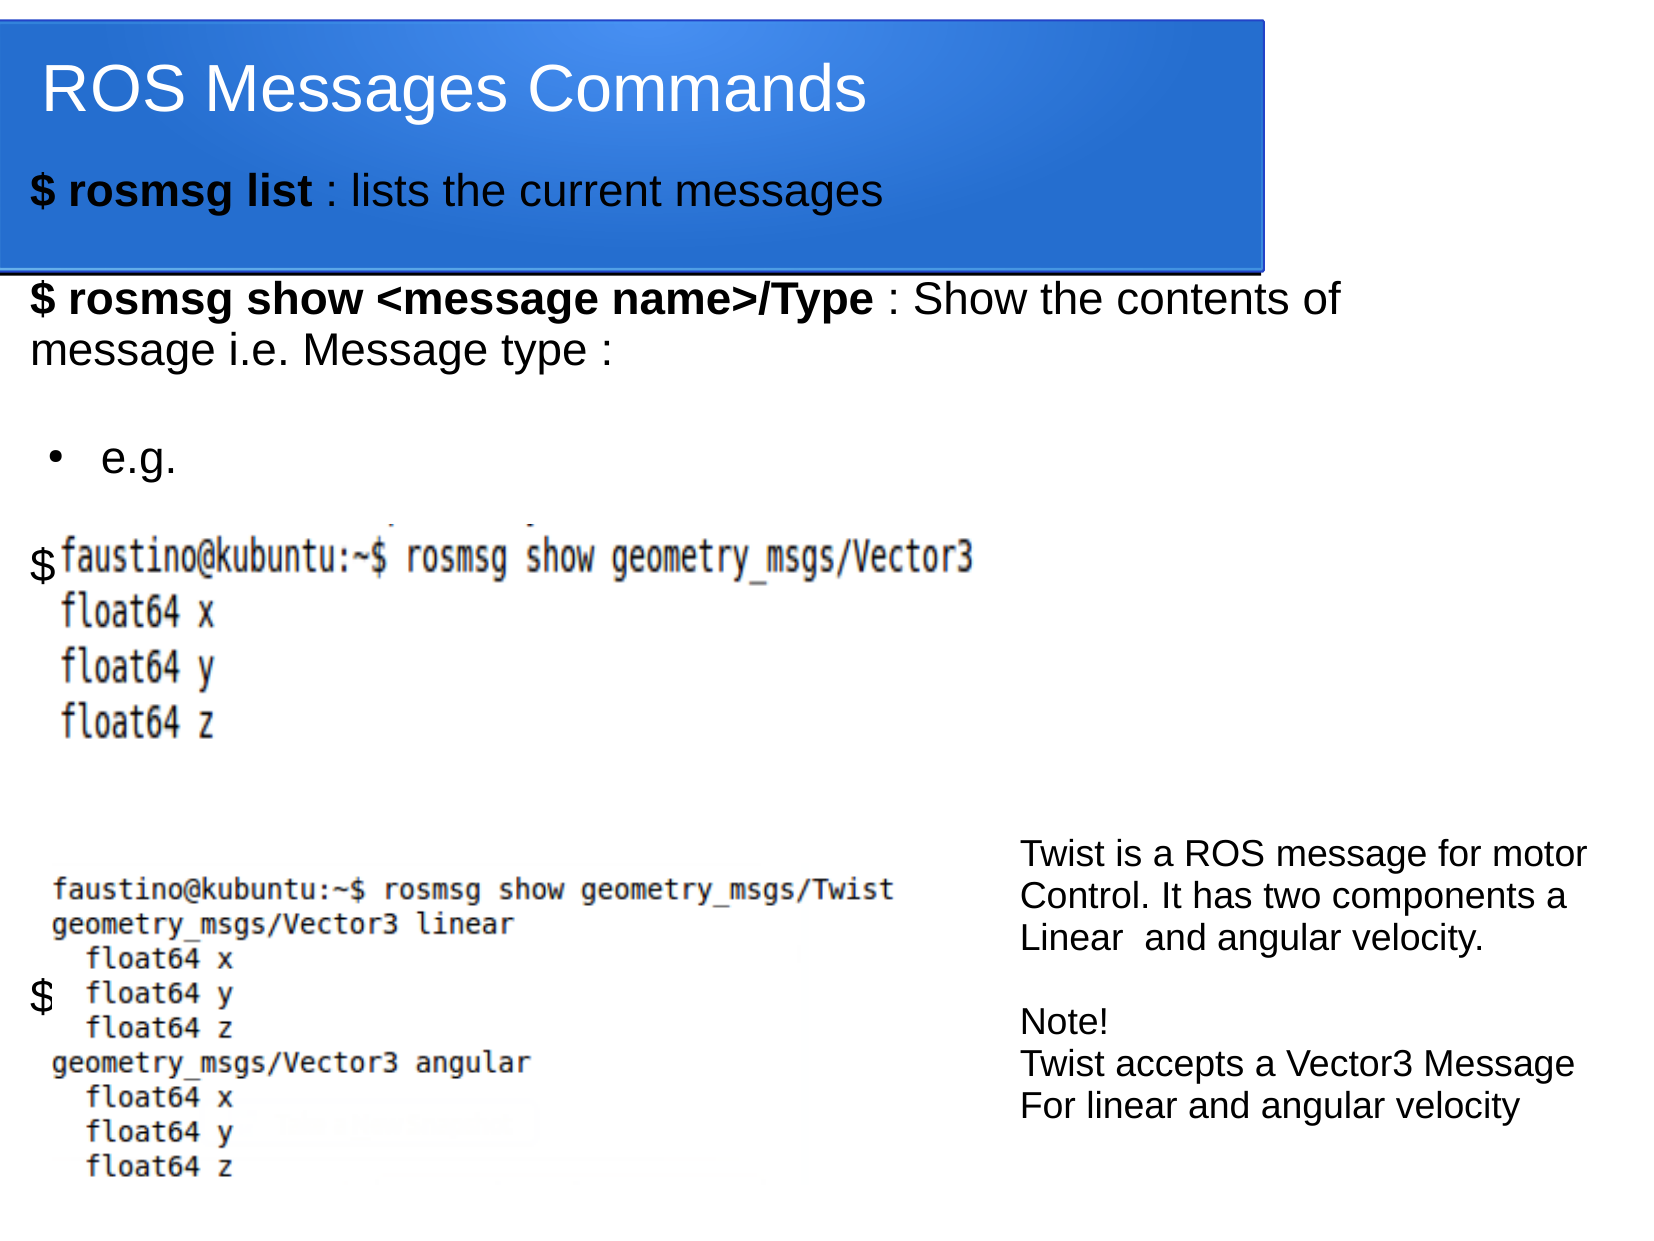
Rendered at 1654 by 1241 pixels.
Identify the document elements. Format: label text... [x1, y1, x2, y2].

text_box Twist is a ROS message for motor Control. It has two components a Linear and angular velocity. Note! Twist accepts a Vector3 Message For linear and angular velocity [1005, 825, 1604, 1134]
picture [52, 863, 916, 1186]
list $ rosmsg list : lists the current messages $ rosmsg show <message name>/Type : Show the contents of message i.e. Message type : e.g. $ rosmsg show geometry_msgs/Vector3 $ rosmsg show geometry_msgs/Twist [30, 165, 1519, 1216]
picture [60, 524, 987, 766]
title ROS Messages Commands [41, 30, 1306, 148]
